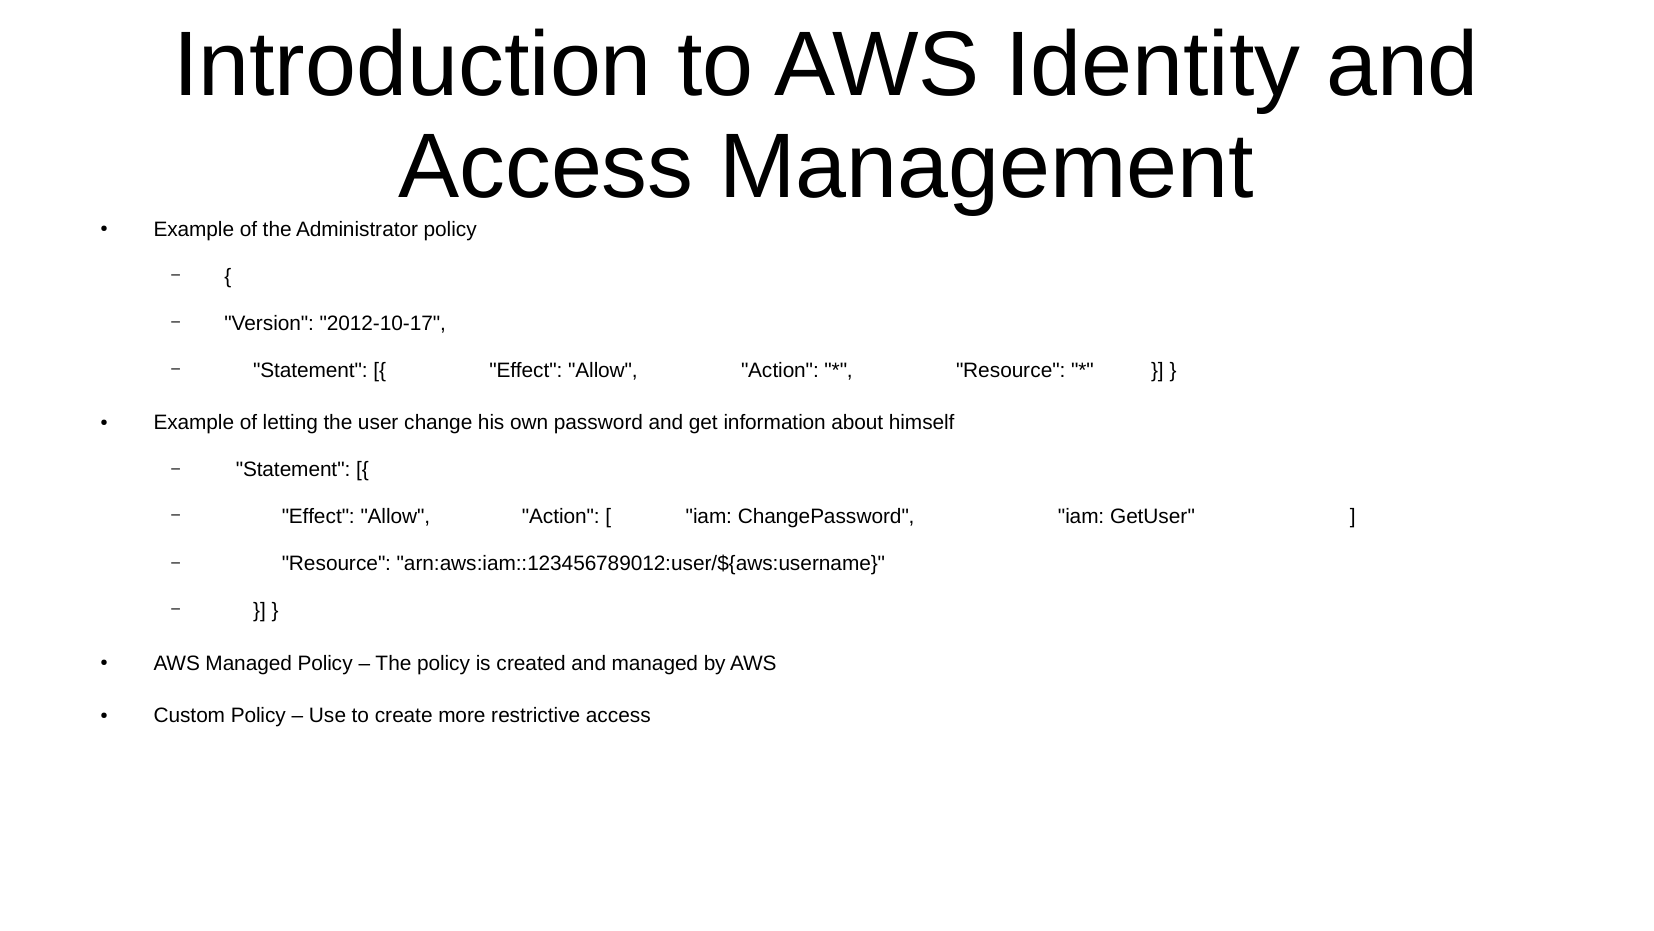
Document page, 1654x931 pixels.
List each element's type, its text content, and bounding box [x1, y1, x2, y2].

title Introduction to AWS Identity and Access Management [82, 12, 1571, 217]
list Example of the Administrator policy { "Version": "2012-10-17", "Statement": [{ "Effect": "Allow", "Action": "*", "Resource": "*" }] } Example of letting the user change his own password and get information about himself "Statement": [{ "Effect": "Allow", "Action": [ "iam: ChangePassword", "iam: GetUser" ] "Resource": "arn:aws:iam::123456789012:user/${aws:username}" }] } AWS Managed Policy – The policy is created and managed by AWS Custom Policy – Use to create more restrictive access [82, 217, 1571, 901]
